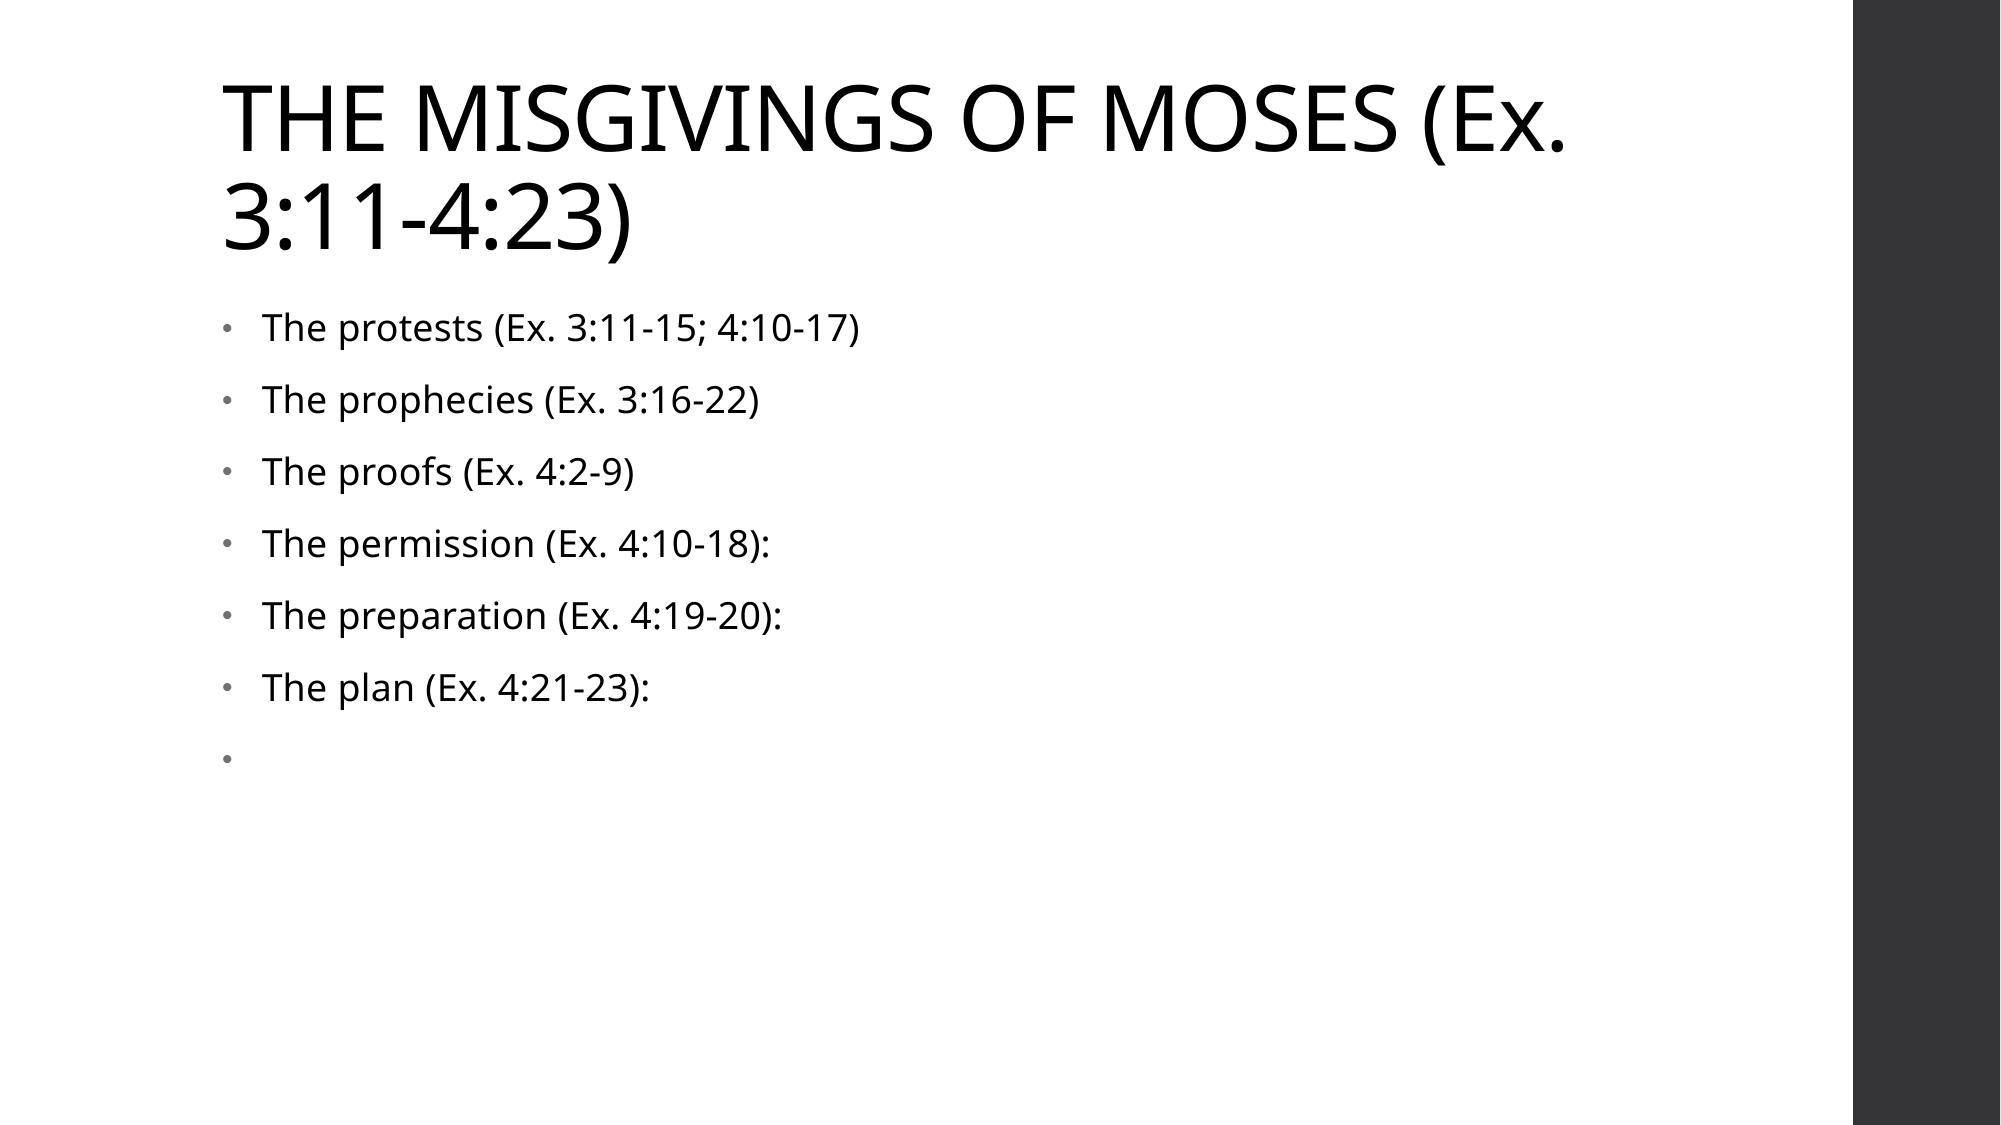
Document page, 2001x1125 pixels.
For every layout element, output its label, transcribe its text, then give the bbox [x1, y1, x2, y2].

list The protests (Ex. 3:11-15; 4:10-17) The prophecies (Ex. 3:16-22) The proofs (Ex. 4:2-9) The permission (Ex. 4:10-18): The preparation (Ex. 4:19-20): The plan (Ex. 4:21-23): [206, 299, 1617, 1014]
title THE MISGIVINGS OF MOSES (Ex. 3:11-4:23) [206, 60, 1797, 278]
